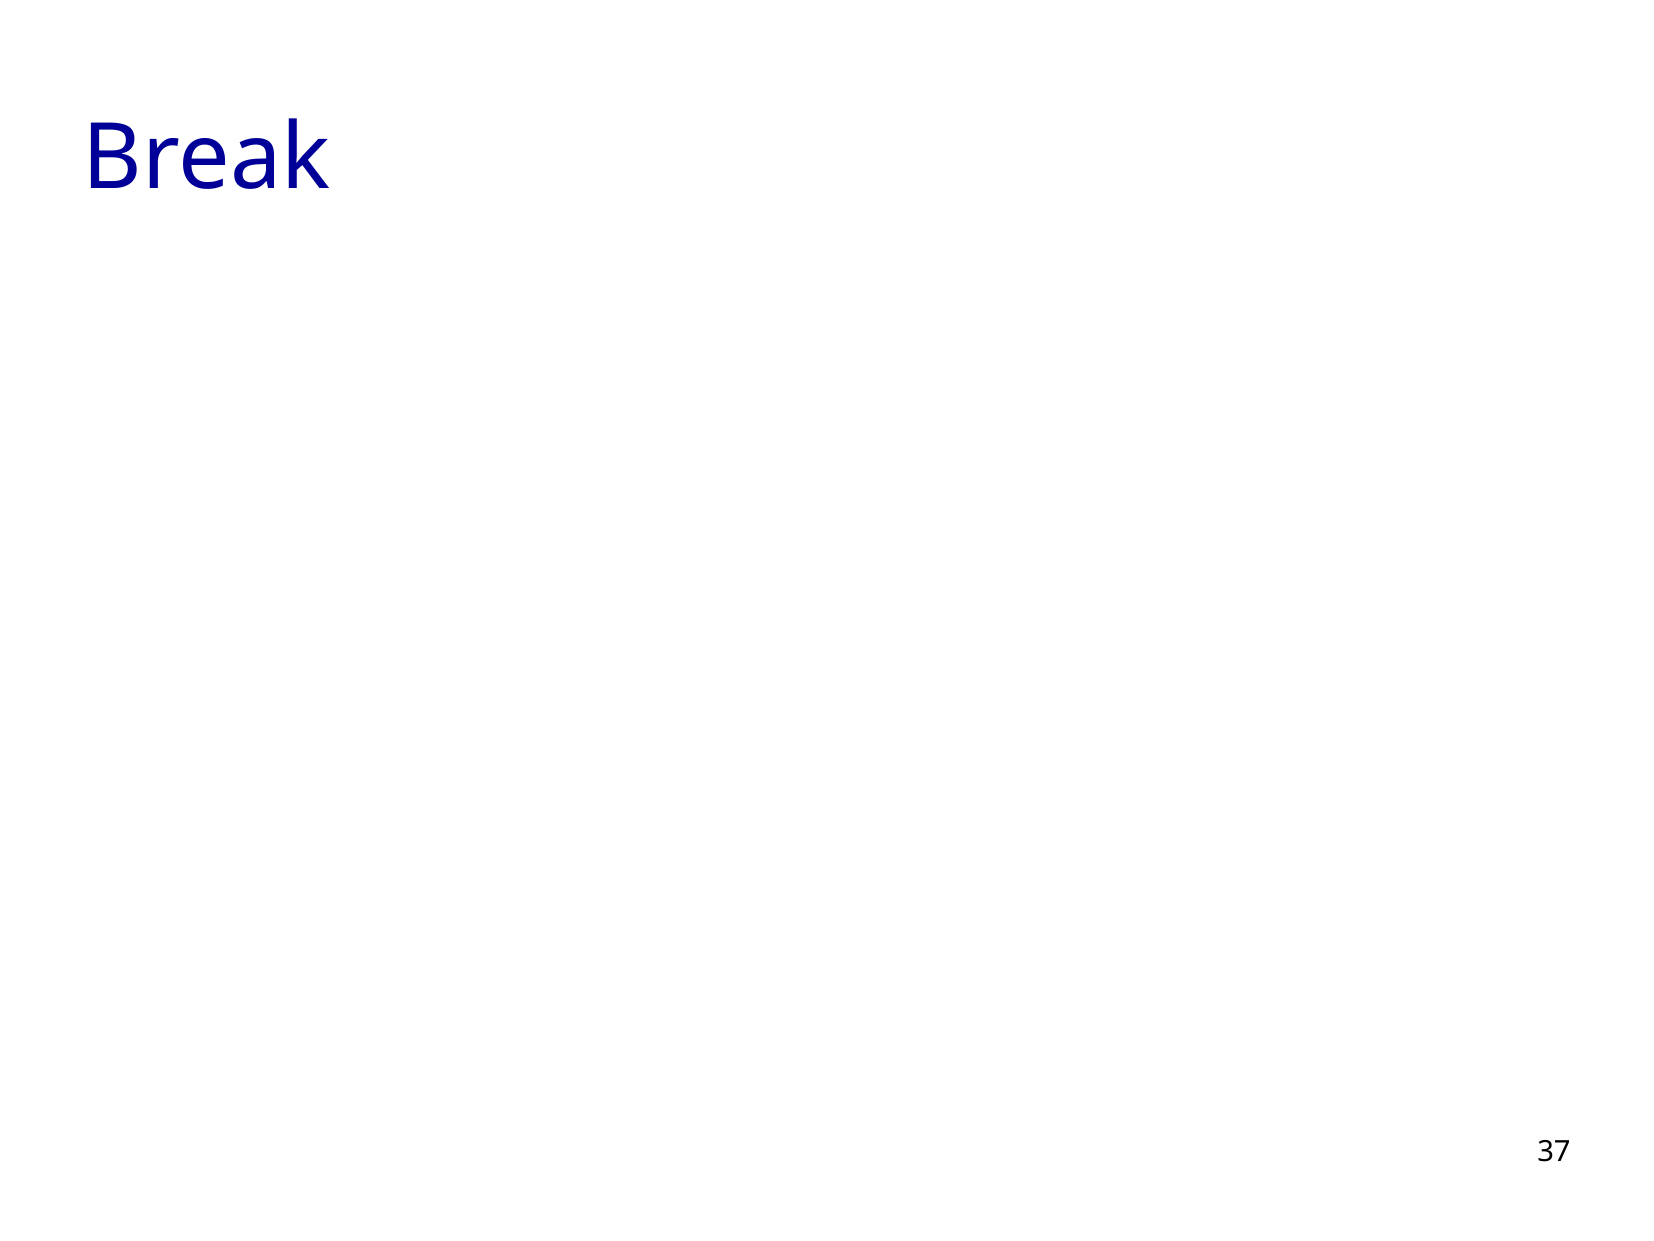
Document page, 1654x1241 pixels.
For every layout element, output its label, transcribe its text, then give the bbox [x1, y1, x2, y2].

title Break [82, 49, 1571, 257]
